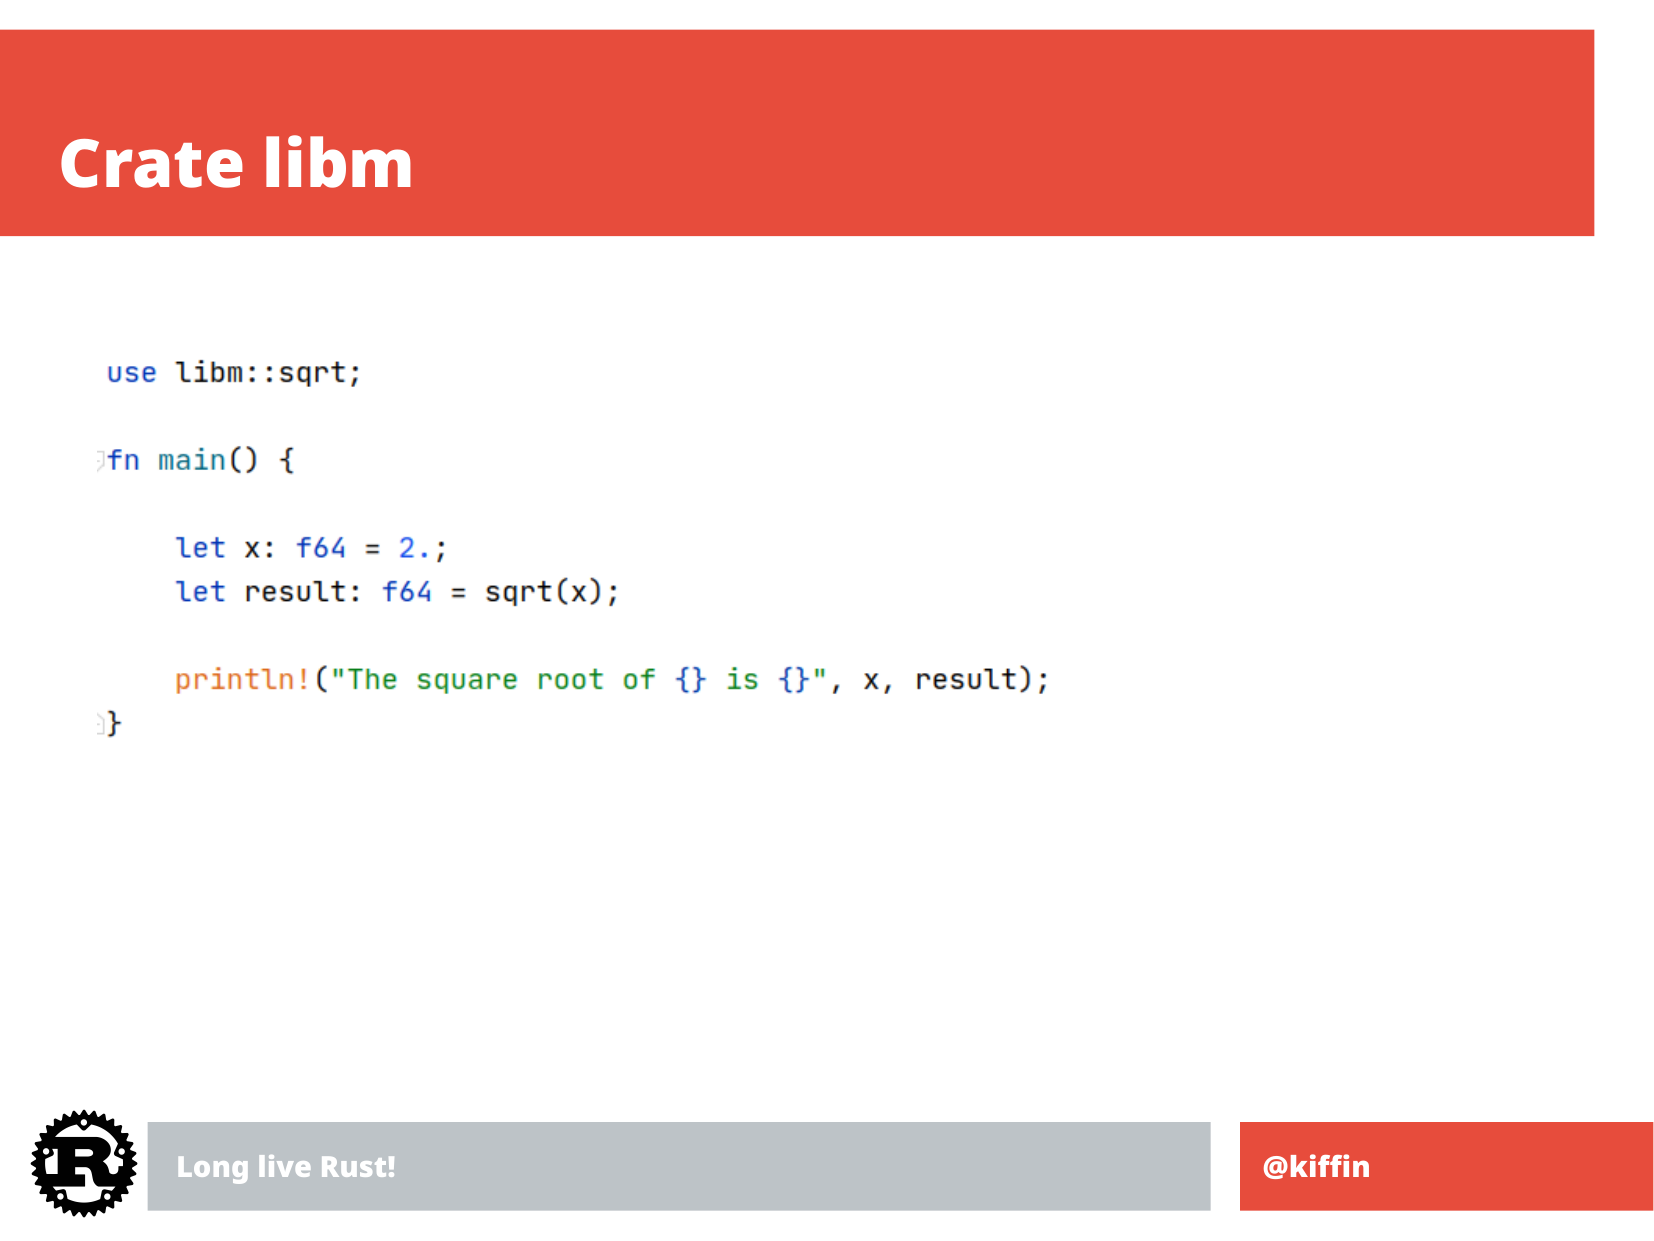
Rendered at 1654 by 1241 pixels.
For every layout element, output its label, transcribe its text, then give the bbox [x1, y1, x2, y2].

title Crate libm [59, 59, 1595, 207]
text_box Long live Rust! [176, 1122, 1201, 1211]
picture [30, 1109, 138, 1218]
text_box @kiffin [1262, 1122, 1654, 1211]
picture [97, 340, 1265, 788]
